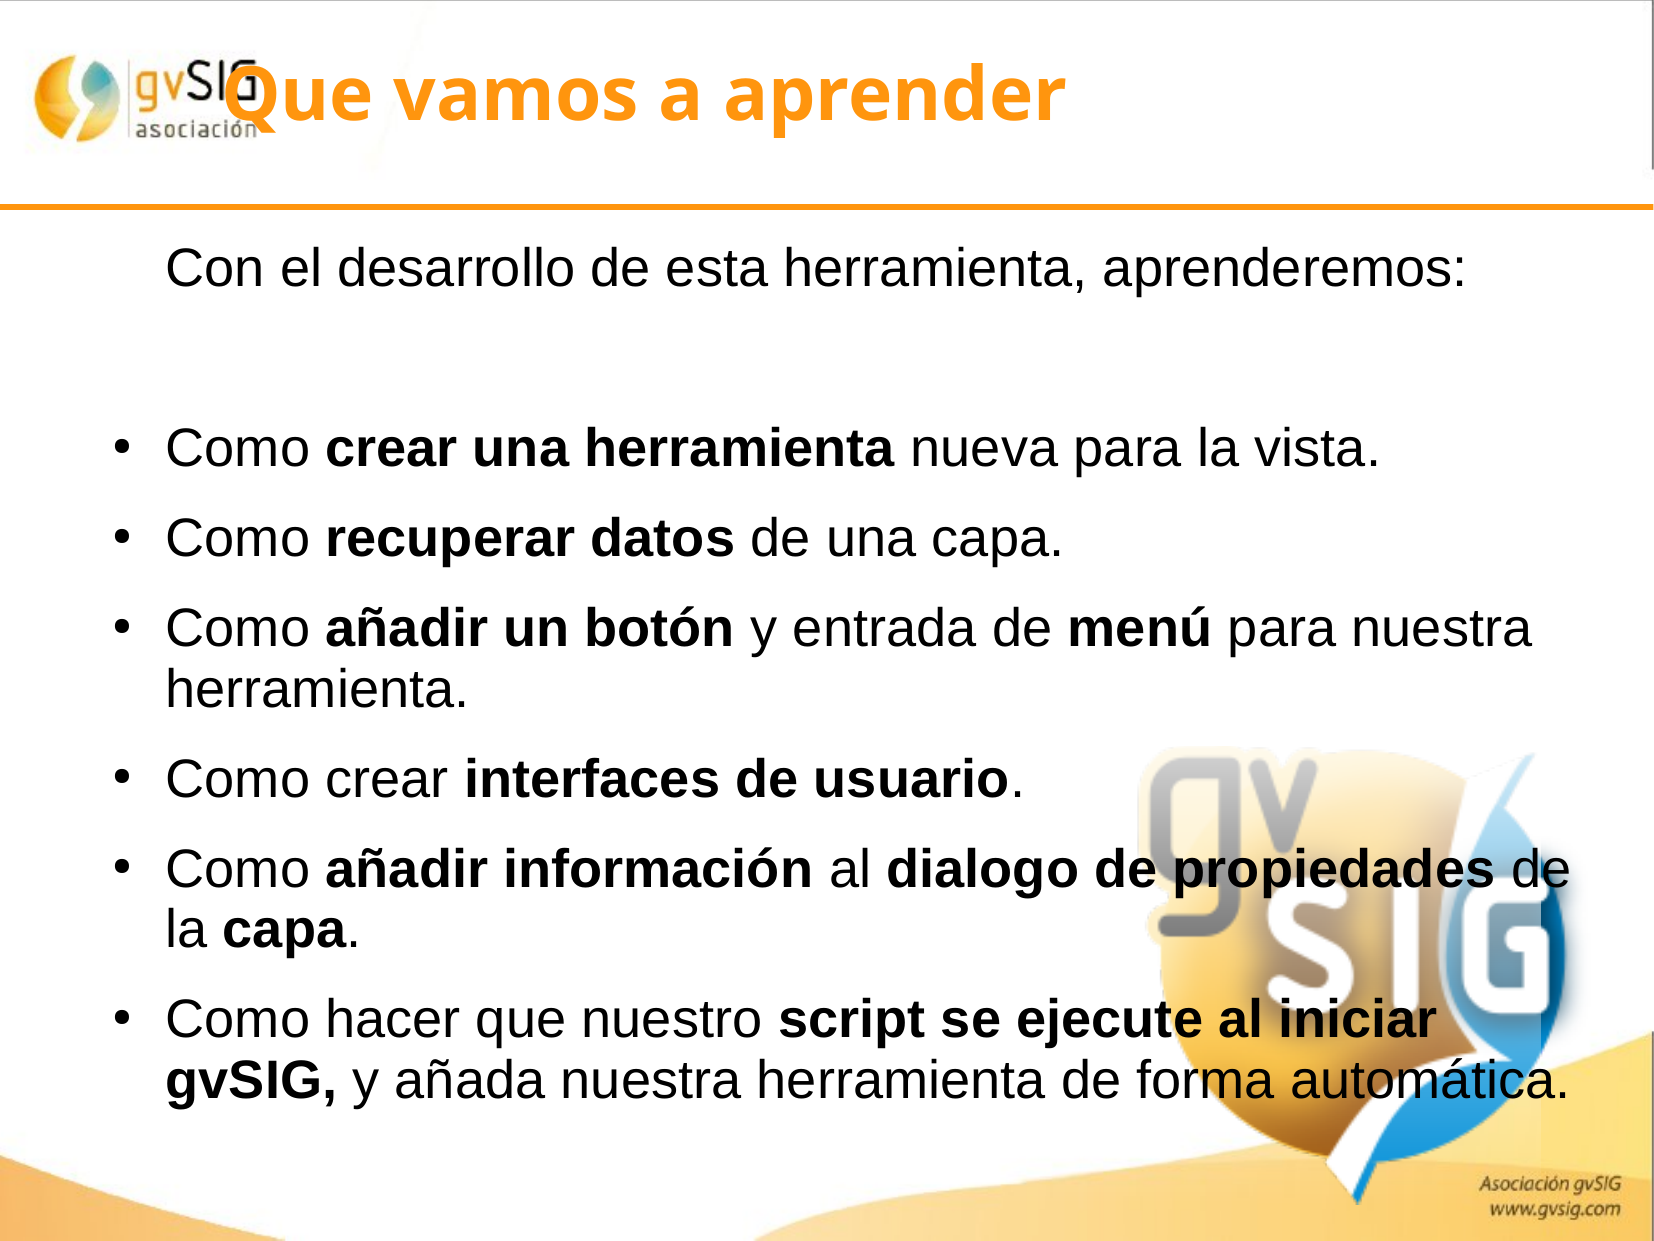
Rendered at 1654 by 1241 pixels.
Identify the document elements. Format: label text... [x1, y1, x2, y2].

text_box [87, 708, 1541, 1205]
picture [0, 210, 1654, 1241]
title Que vamos a aprender [0, 0, 1654, 207]
list Con el desarrollo de esta herramienta, aprenderemos: Como crear una herramienta nueva para la vista. Como recuperar datos de una capa. Como añadir un botón y entrada de menú para nuestra herramienta. Como crear interfaces de usuario. Como añadir información al dialogo de propiedades de la capa. Como hacer que nuestro script se ejecute al iniciar gvSIG, y añada nuestra herramienta de forma automática. [94, 237, 1583, 957]
text_box [1532, 1084, 1541, 1095]
